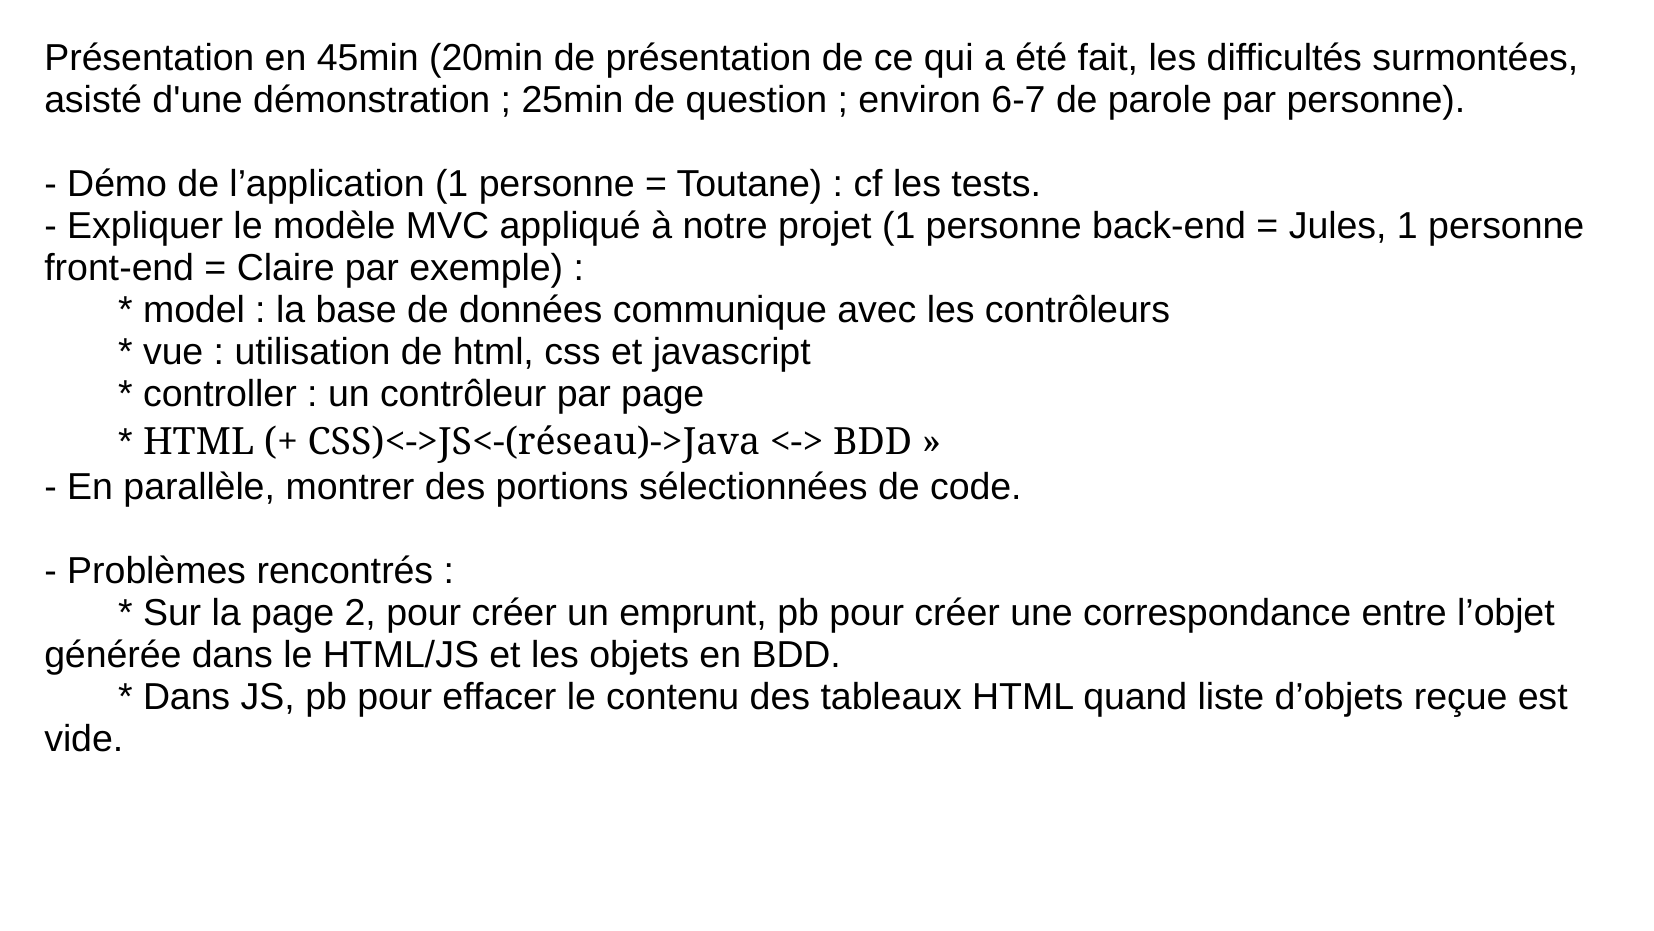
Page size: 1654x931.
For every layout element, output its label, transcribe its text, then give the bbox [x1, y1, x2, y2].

text_box Présentation en 45min (20min de présentation de ce qui a été fait, les difficultés surmontées, asisté d'une démonstration ; 25min de question ; environ 6-7 de parole par personne). - Démo de l’application (1 personne = Toutane) : cf les tests. - Expliquer le modèle MVC appliqué à notre projet (1 personne back-end = Jules, 1 personne front-end = Claire par exemple) : * model : la base de données communique avec les contrôleurs * vue : utilisation de html, css et javascript * controller : un contrôleur par page * HTML (+ CSS)<->JS<-(réseau)->Java <-> BDD » - En parallèle, montrer des portions sélectionnées de code. - Problèmes rencontrés : * Sur la page 2, pour créer un emprunt, pb pour créer une correspondance entre l’objet générée dans le HTML/JS et les objets en BDD. * Dans JS, pb pour effacer le contenu des tableaux HTML quand liste d’objets reçue est vide. [29, 29, 1625, 759]
